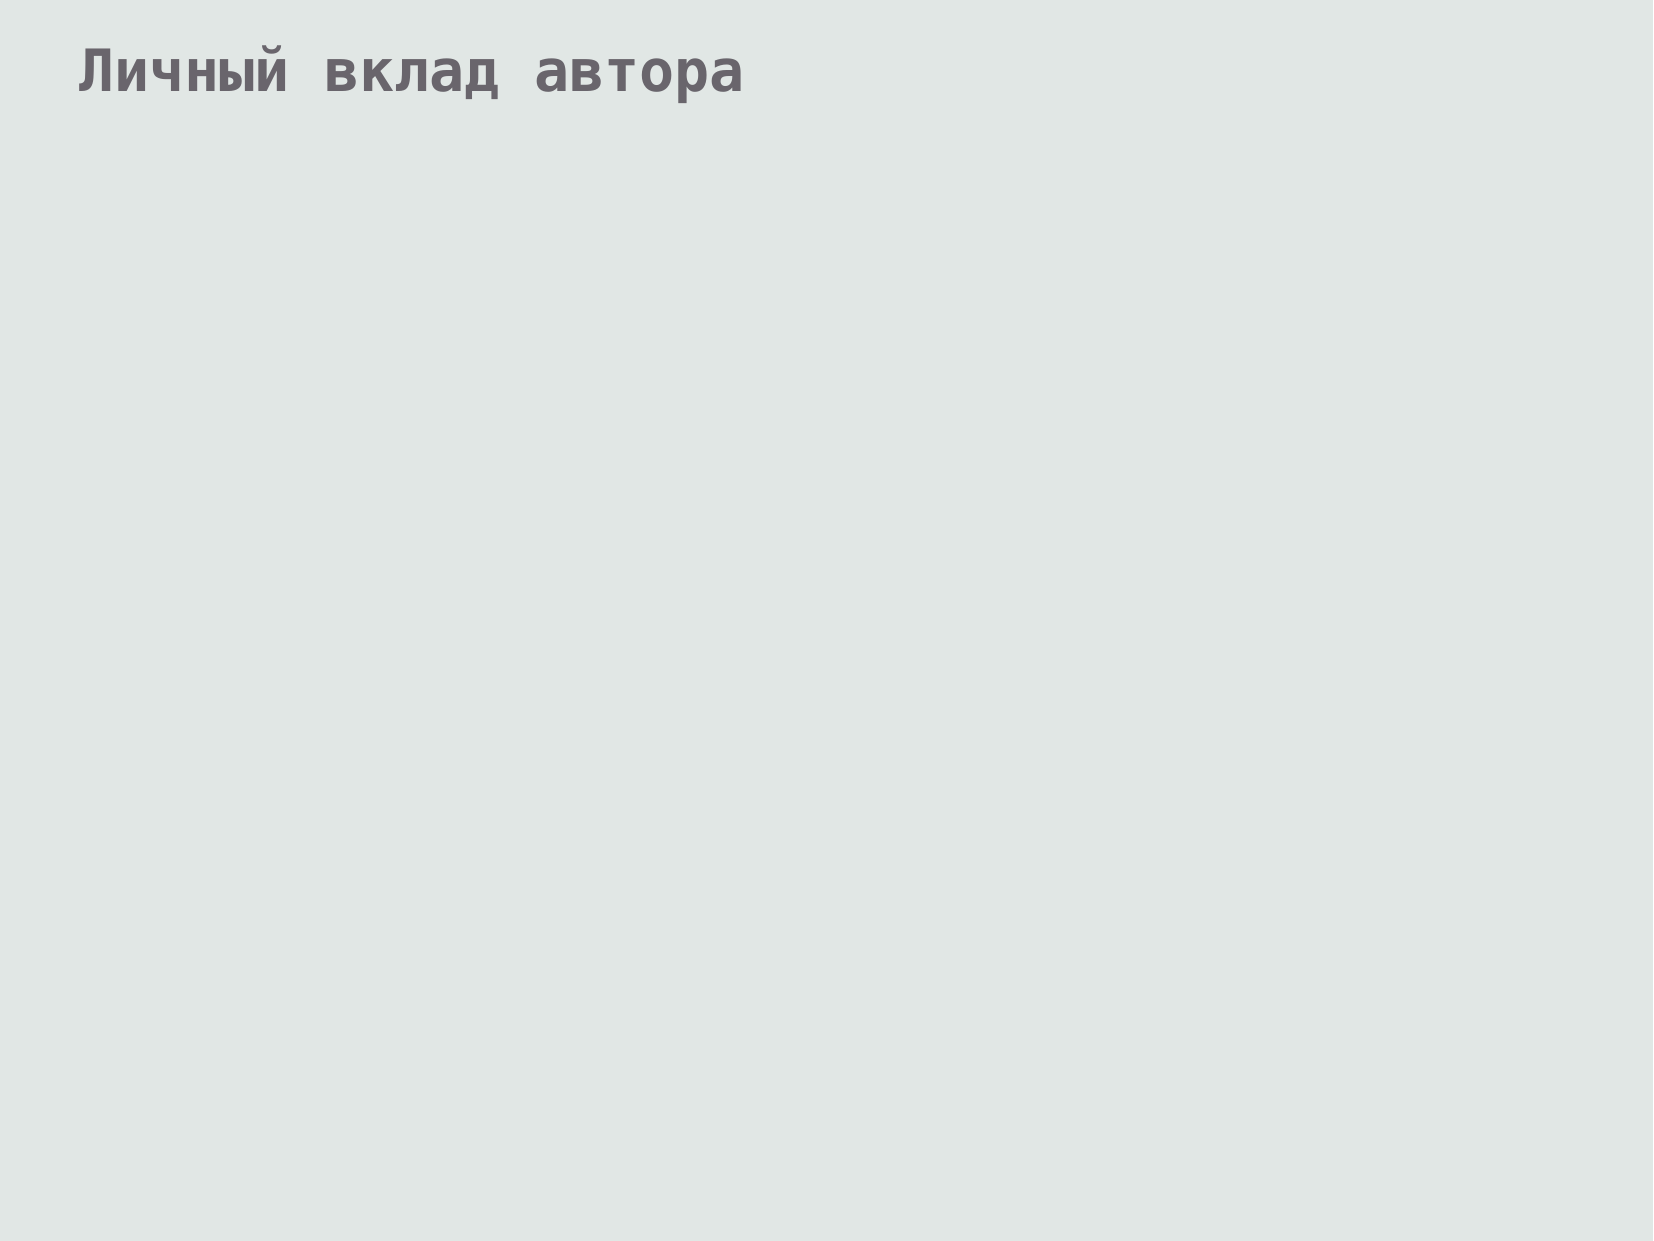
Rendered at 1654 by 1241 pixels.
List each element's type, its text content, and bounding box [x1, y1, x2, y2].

text_box Личный вклад автора [65, 30, 1291, 113]
